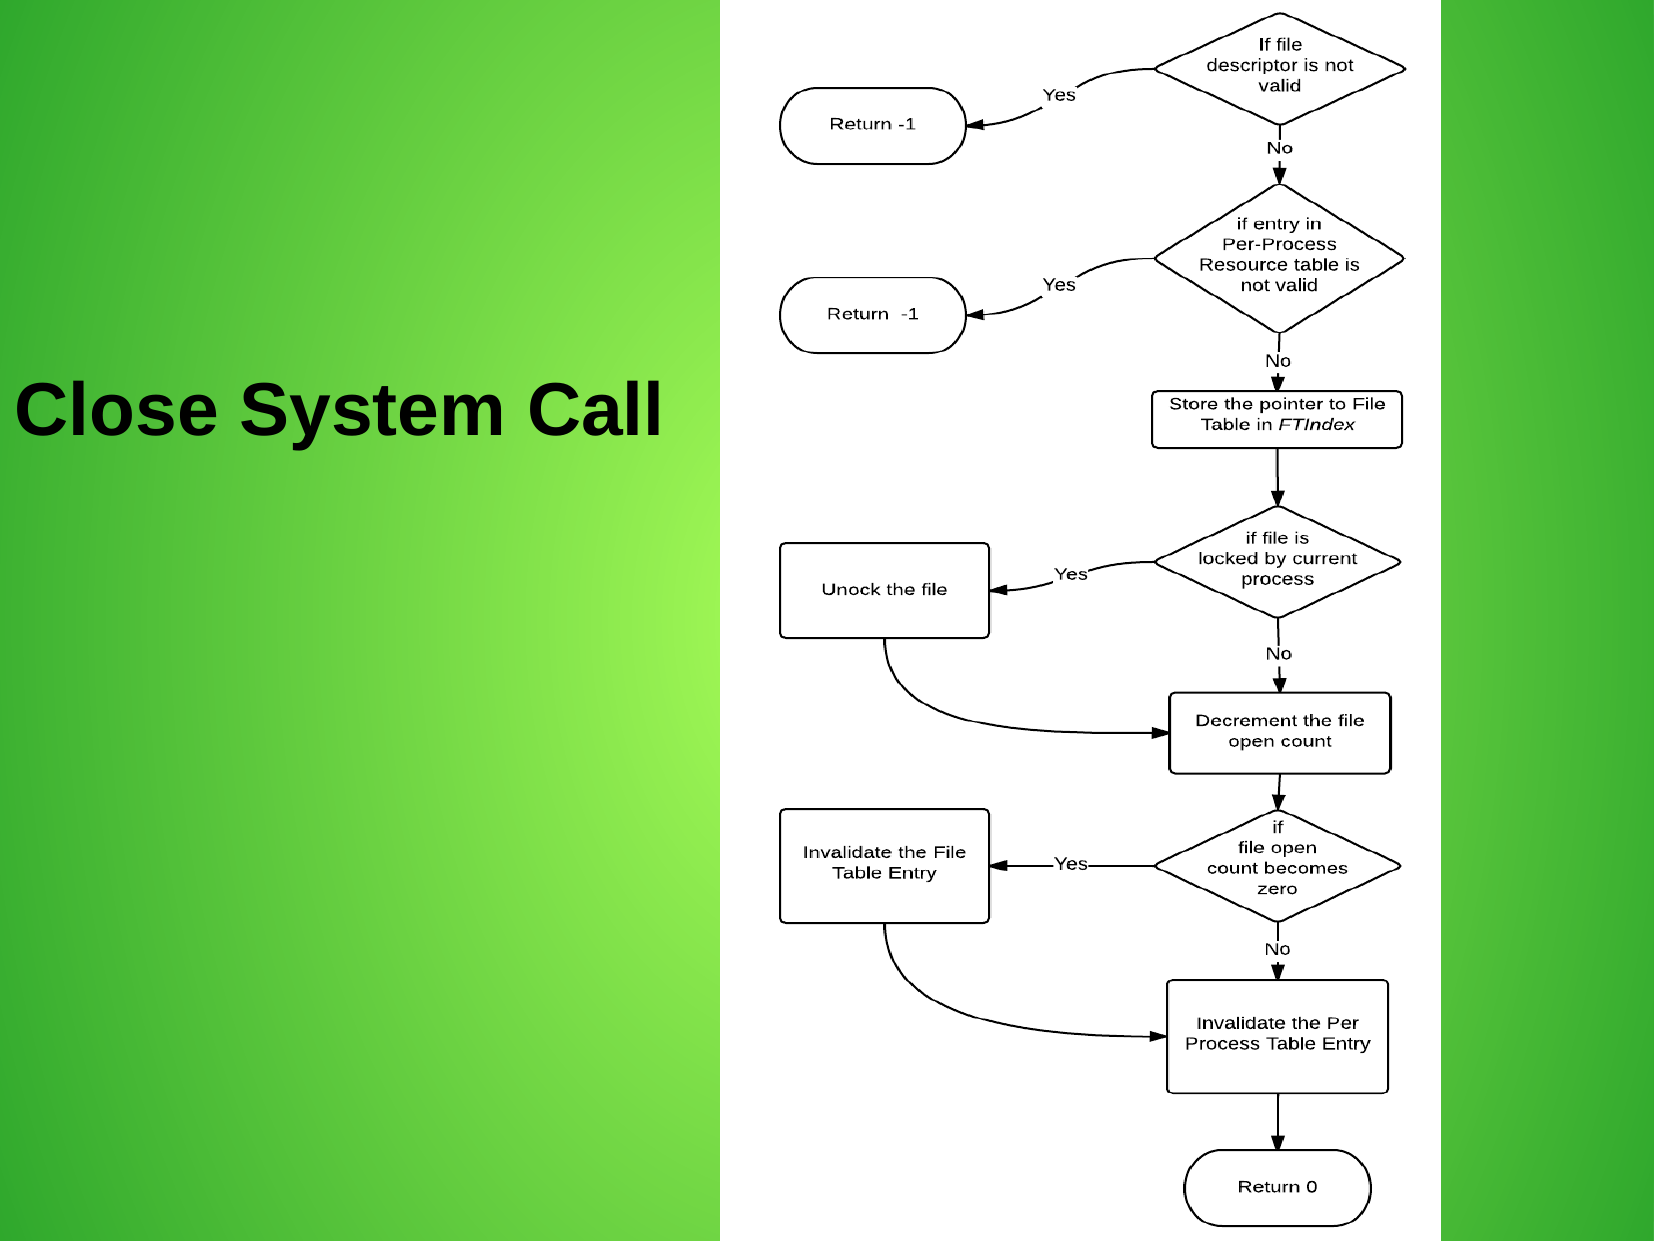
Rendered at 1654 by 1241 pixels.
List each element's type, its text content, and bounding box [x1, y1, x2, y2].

picture [720, 0, 1441, 1241]
text_box Close System Call [0, 360, 709, 460]
